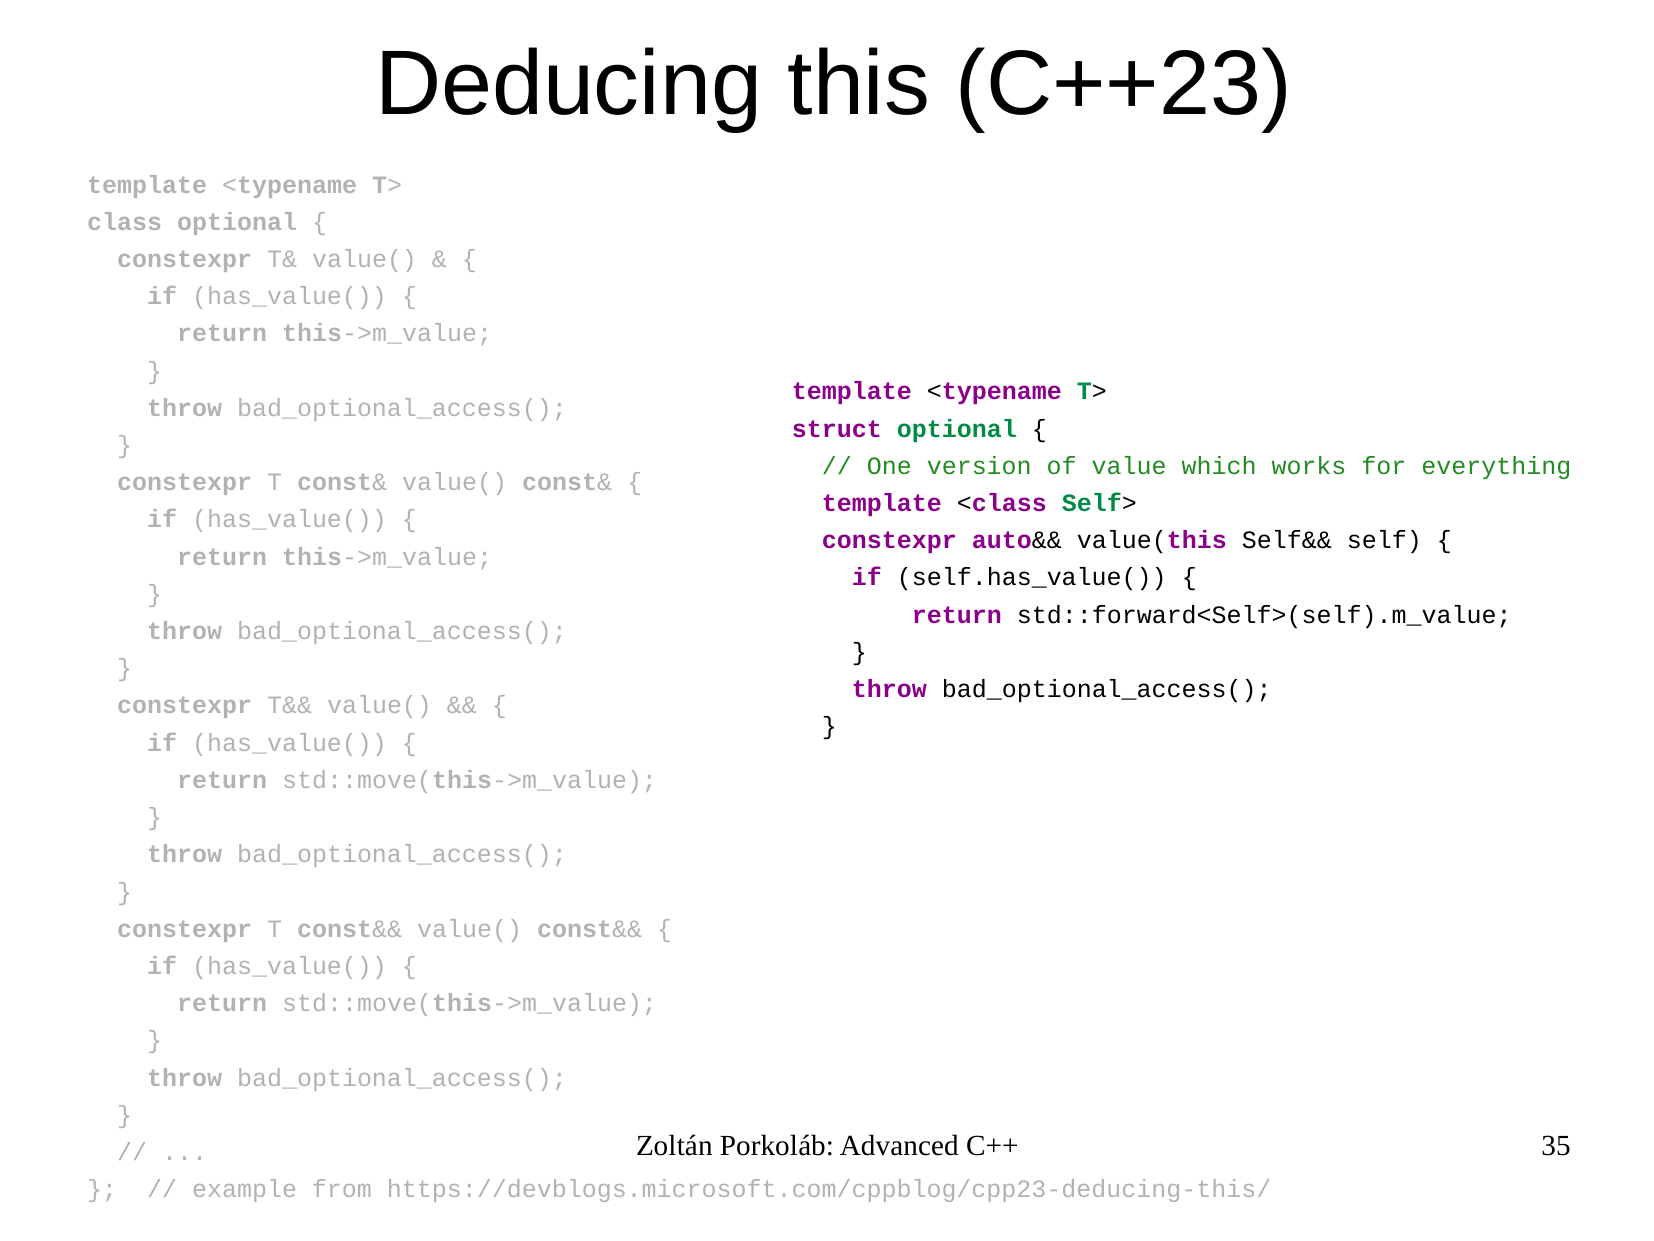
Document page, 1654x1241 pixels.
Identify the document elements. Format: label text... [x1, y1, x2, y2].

text_box template <typename T> struct optional { // One version of value which works for everything template <class Self> constexpr auto&& value(this Self&& self) { if (self.has_value()) { return std::forward<Self>(self).m_value; } throw bad_optional_access(); } [780, 374, 1621, 792]
title Deducing this (C++23) [90, 0, 1579, 171]
text_box template <typename T> class optional { constexpr T& value() & { if (has_value()) { return this->m_value; } throw bad_optional_access(); } constexpr T const& value() const& { if (has_value()) { return this->m_value; } throw bad_optional_access(); } constexpr T&& value() && { if (has_value()) { return std::move(this->m_value); } throw bad_optional_access(); } constexpr T const&& value() const&& { if (has_value()) { return std::move(this->m_value); } throw bad_optional_access(); } // ... }; // example from https://devblogs.microsoft.com/cppblog/cpp23-deducing-this/ [75, 168, 1621, 1241]
